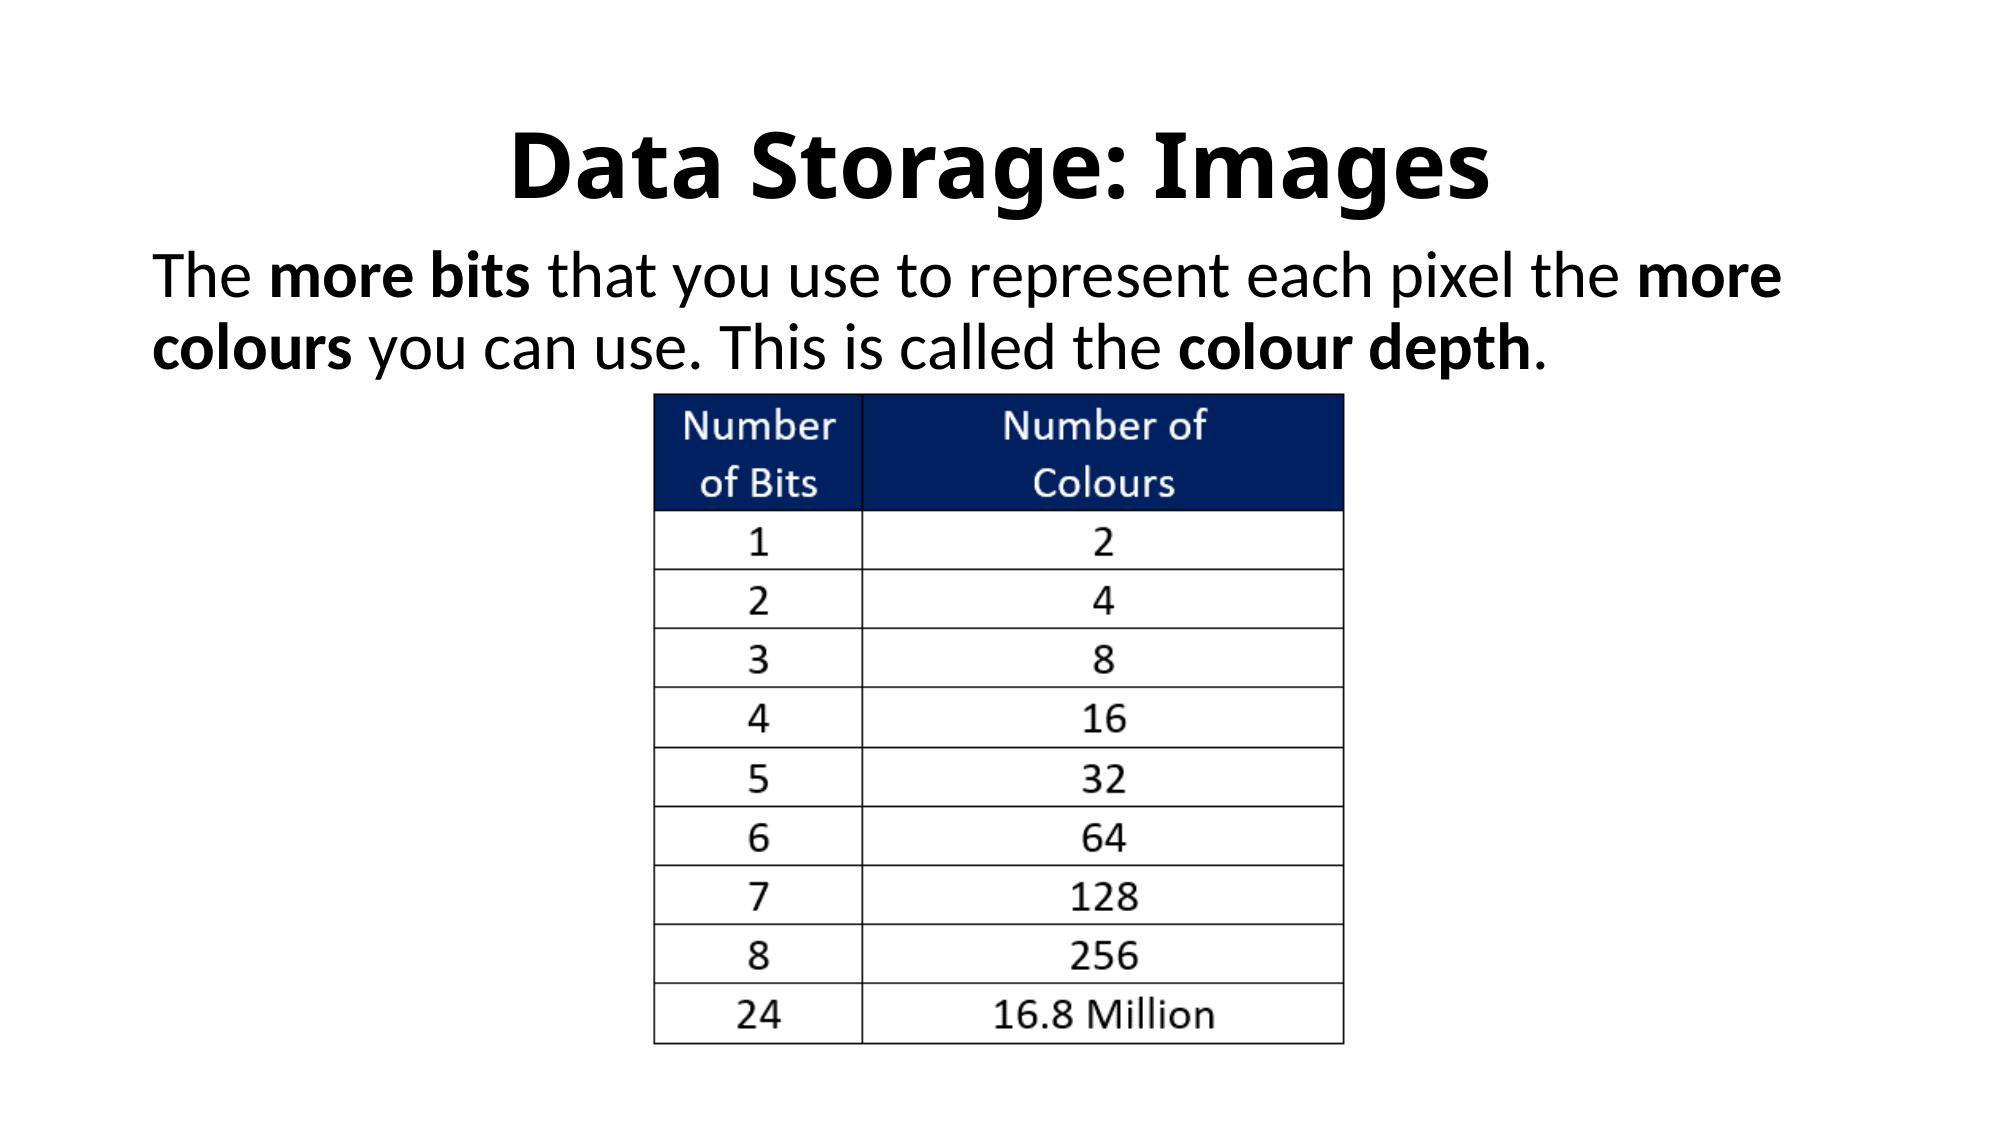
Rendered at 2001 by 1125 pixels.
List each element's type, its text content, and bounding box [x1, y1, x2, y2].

list The more bits that you use to represent each pixel the more colours you can use. This is called the colour depth. [137, 232, 1863, 432]
title Data Storage: Images [137, 59, 1863, 232]
picture [641, 381, 1359, 1059]
